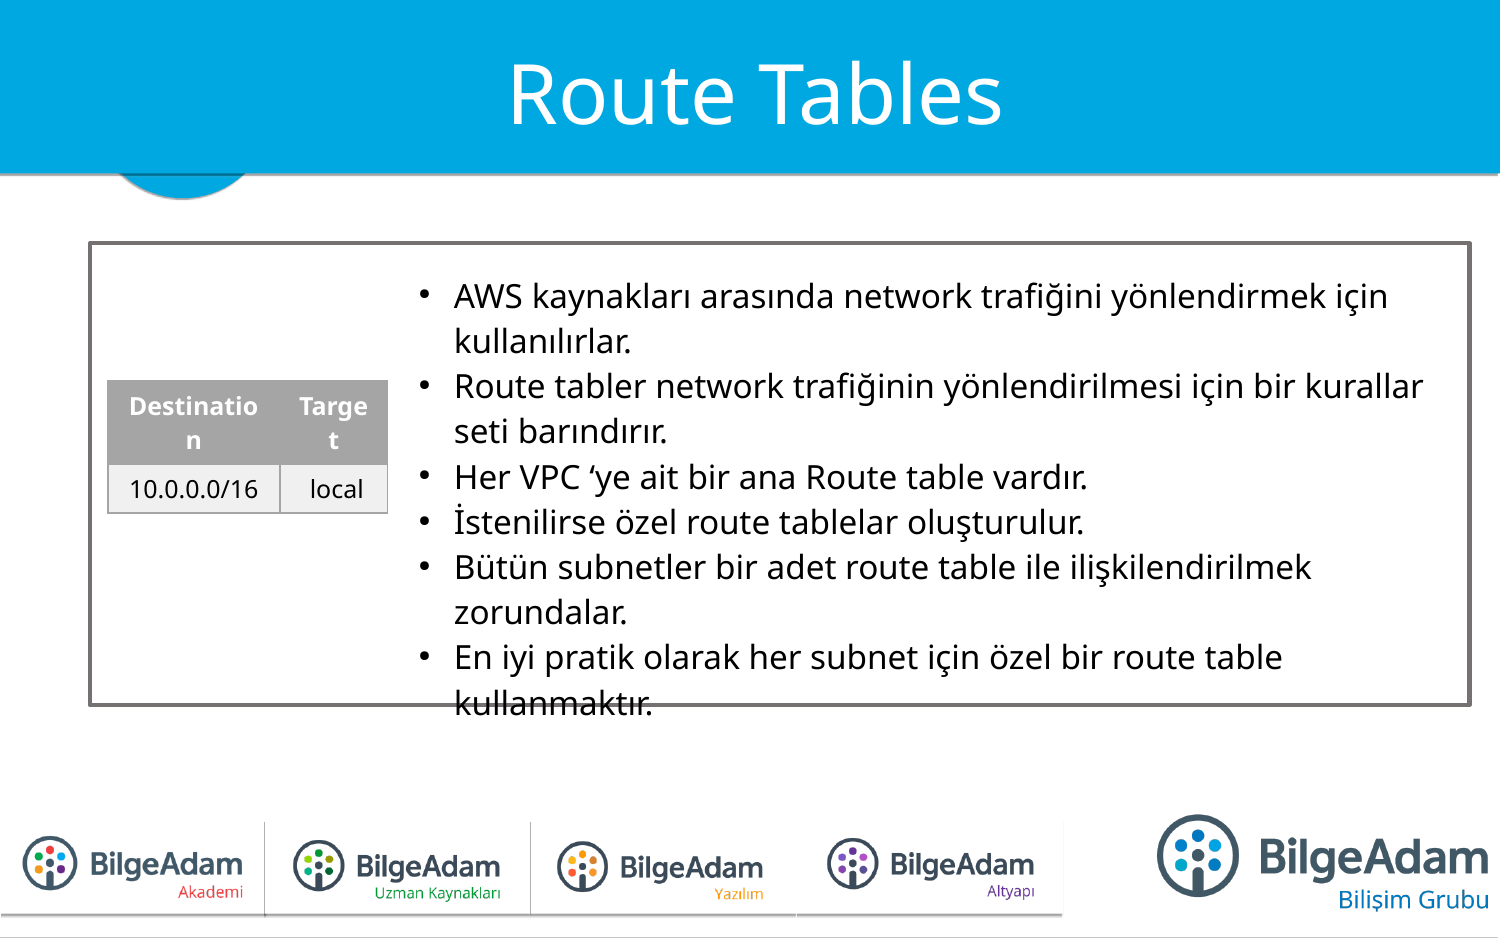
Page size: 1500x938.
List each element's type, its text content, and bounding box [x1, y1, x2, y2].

picture [547, 805, 772, 935]
picture [12, 830, 252, 903]
picture [283, 805, 509, 936]
table_cell local [281, 465, 387, 512]
text_box AWS kaynakları arasında network trafiğini yönlendirmek için kullanılırlar. Route tabler network trafiğinin yönlendirilmesi için bir kurallar seti barındırır. Her VPC ‘ye ait bir ana Route table vardır. İstenilirse özel route tablelar oluşturulur. Bütün subnetler bir adet route table ile ilişkilendirilmek zorundalar. En iyi pratik olarak her subnet için özel bir route table kullanmaktır. [403, 265, 1470, 691]
table_header Destination [109, 382, 279, 463]
title Route Tables [88, 0, 1424, 198]
table_cell 10.0.0.0/16 [109, 465, 279, 512]
table_header Target [281, 382, 387, 463]
picture [1141, 803, 1500, 925]
picture [817, 803, 1043, 934]
